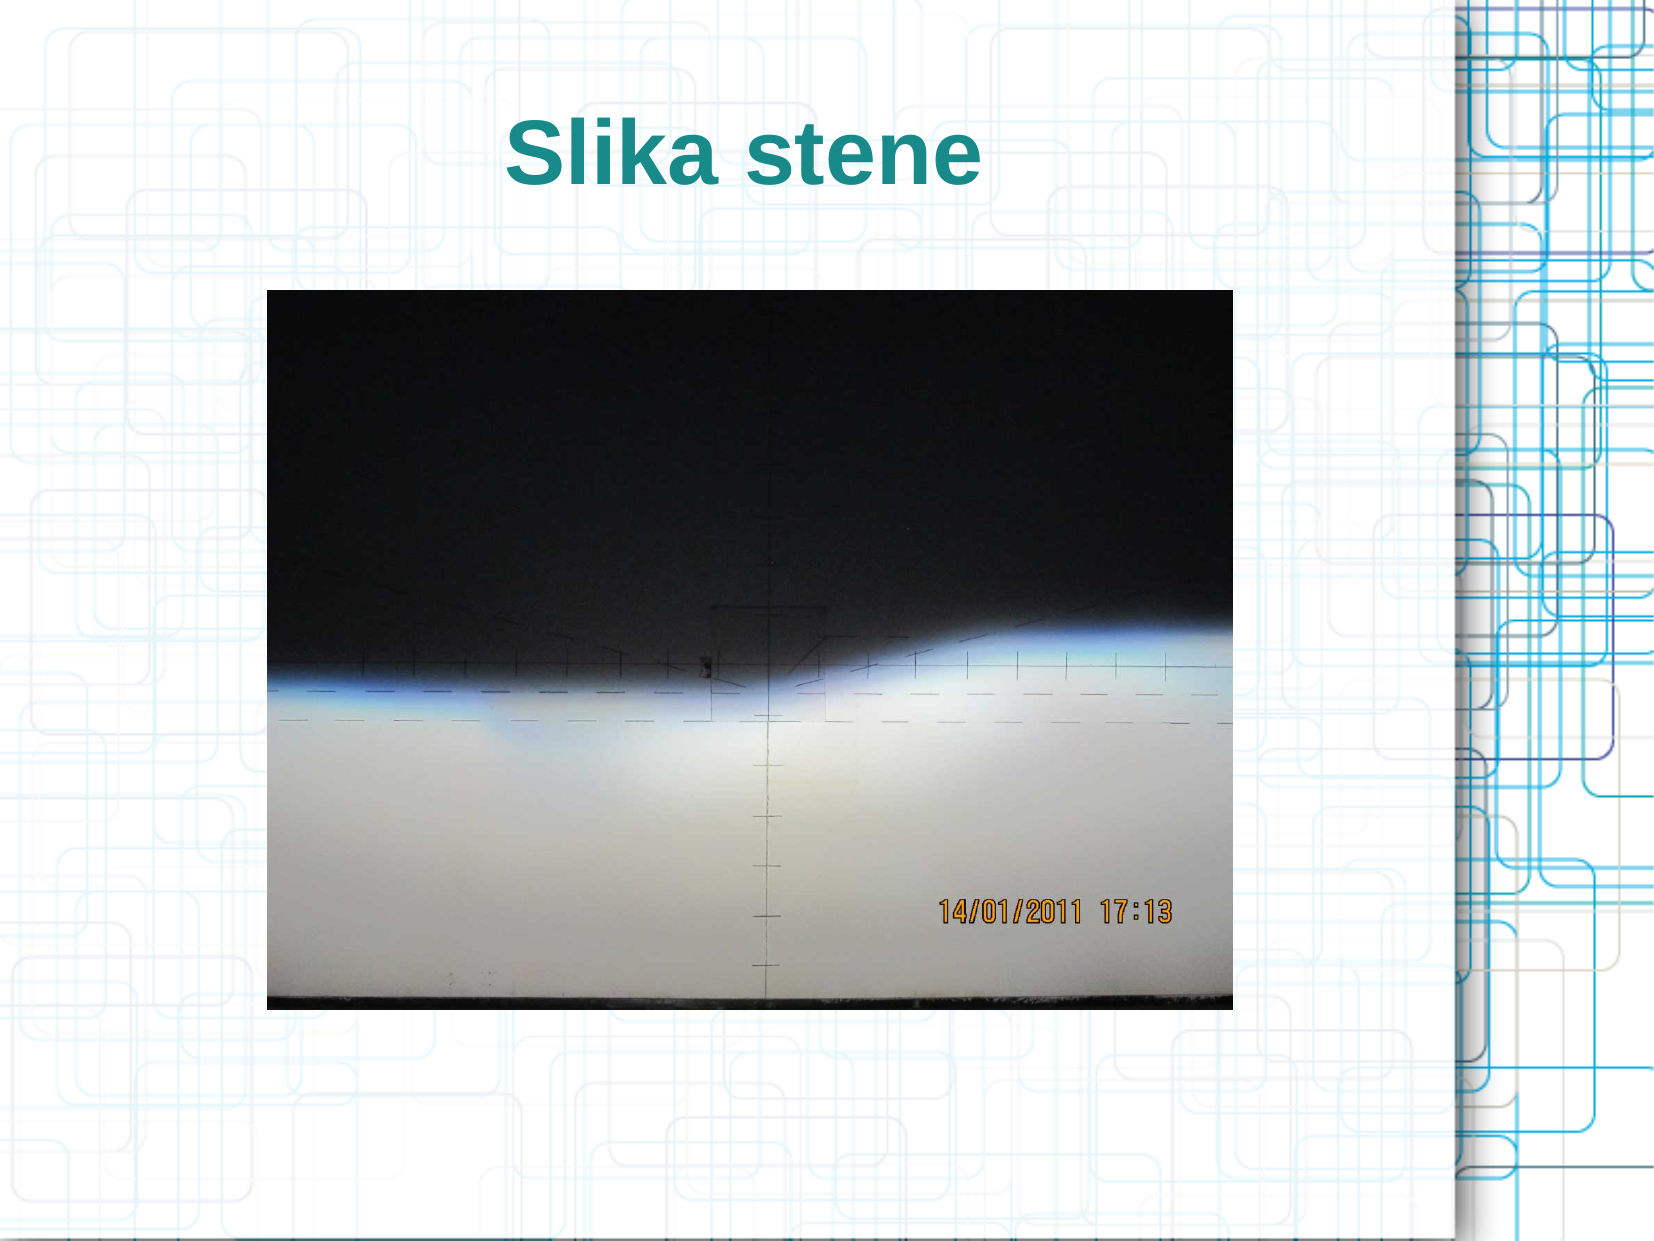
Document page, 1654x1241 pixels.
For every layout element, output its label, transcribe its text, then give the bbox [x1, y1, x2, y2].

title Slika stene [82, 49, 1406, 257]
picture [0, 0, 1654, 1241]
